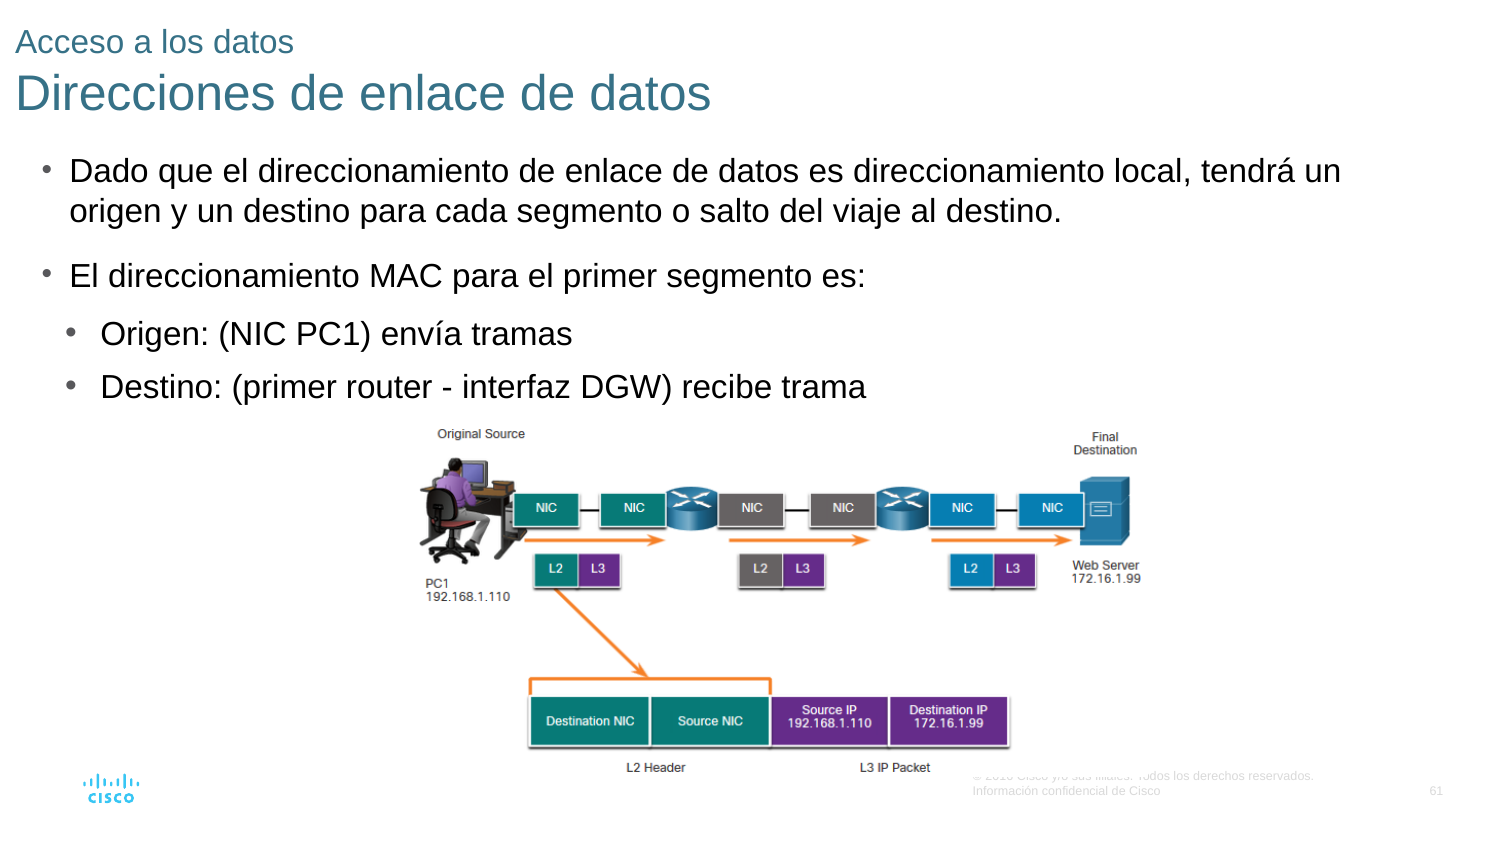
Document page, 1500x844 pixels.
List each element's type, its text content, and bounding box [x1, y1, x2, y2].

title Acceso a los datos Direcciones de enlace de datos [0, 0, 945, 142]
picture [414, 421, 1148, 777]
list Dado que el direccionamiento de enlace de datos es direccionamiento local, tendrá un origen y un destino para cada segmento o salto del viaje al destino. El direccionamiento MAC para el primer segmento es: Origen: (NIC PC1) envía tramas Destino: (primer router - interfaz DGW) recibe trama [26, 141, 1422, 417]
